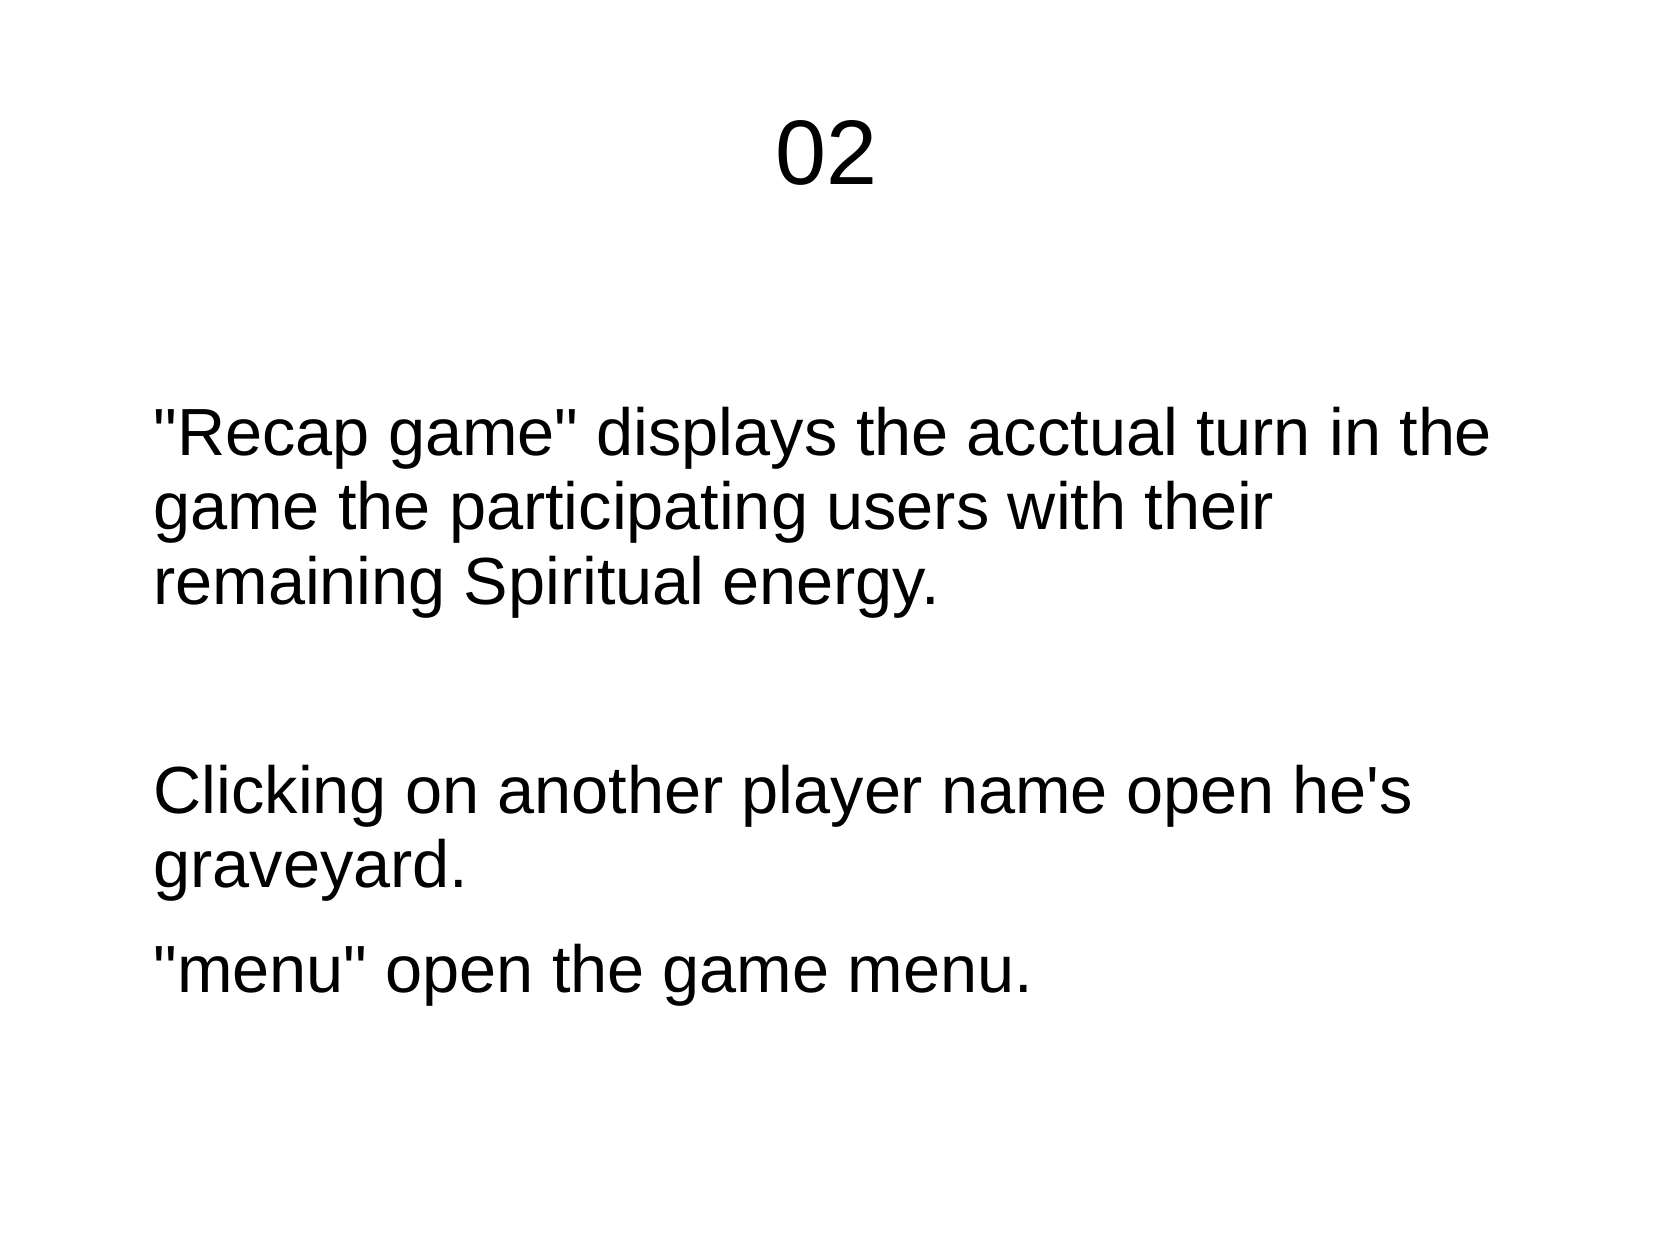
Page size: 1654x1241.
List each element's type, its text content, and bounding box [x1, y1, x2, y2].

list "Recap game" displays the acctual turn in the game the participating users with their remaining Spiritual energy. Clicking on another player name open he's graveyard. "menu" open the game menu. [82, 290, 1571, 1109]
title 02 [82, 49, 1571, 257]
